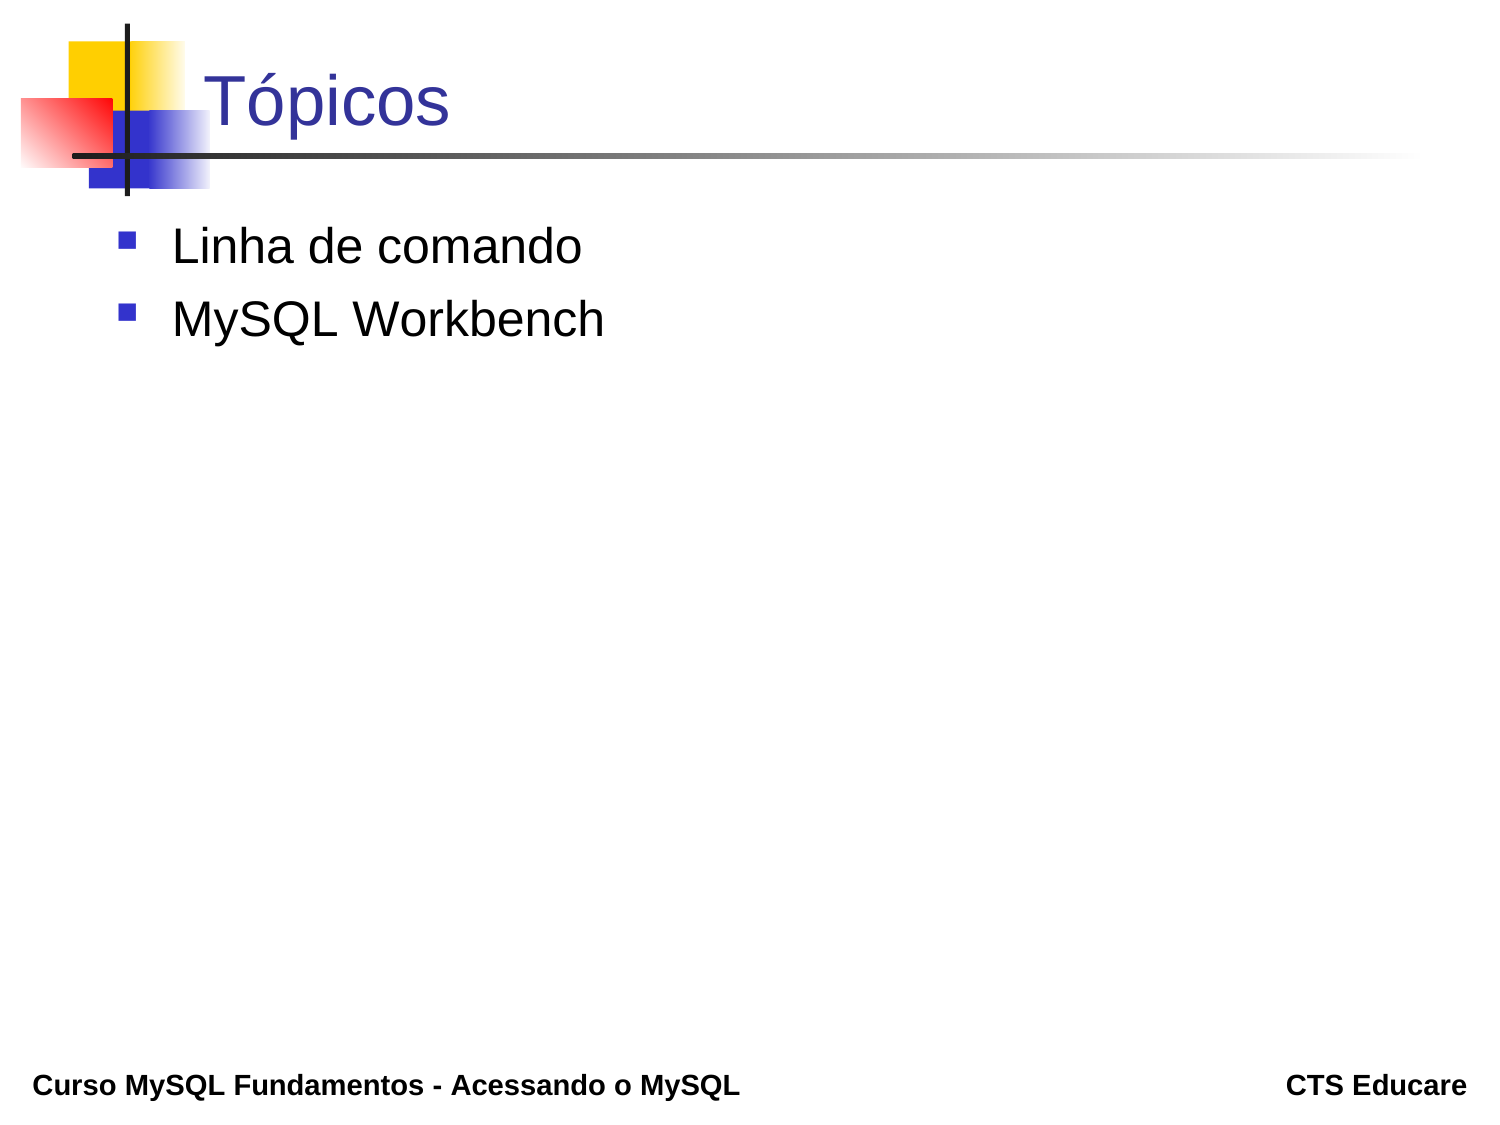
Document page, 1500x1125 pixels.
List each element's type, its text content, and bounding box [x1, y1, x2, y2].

text_box Tópicos [188, 46, 1468, 149]
text_box Linha de comando MySQL Workbench [100, 206, 1447, 1024]
